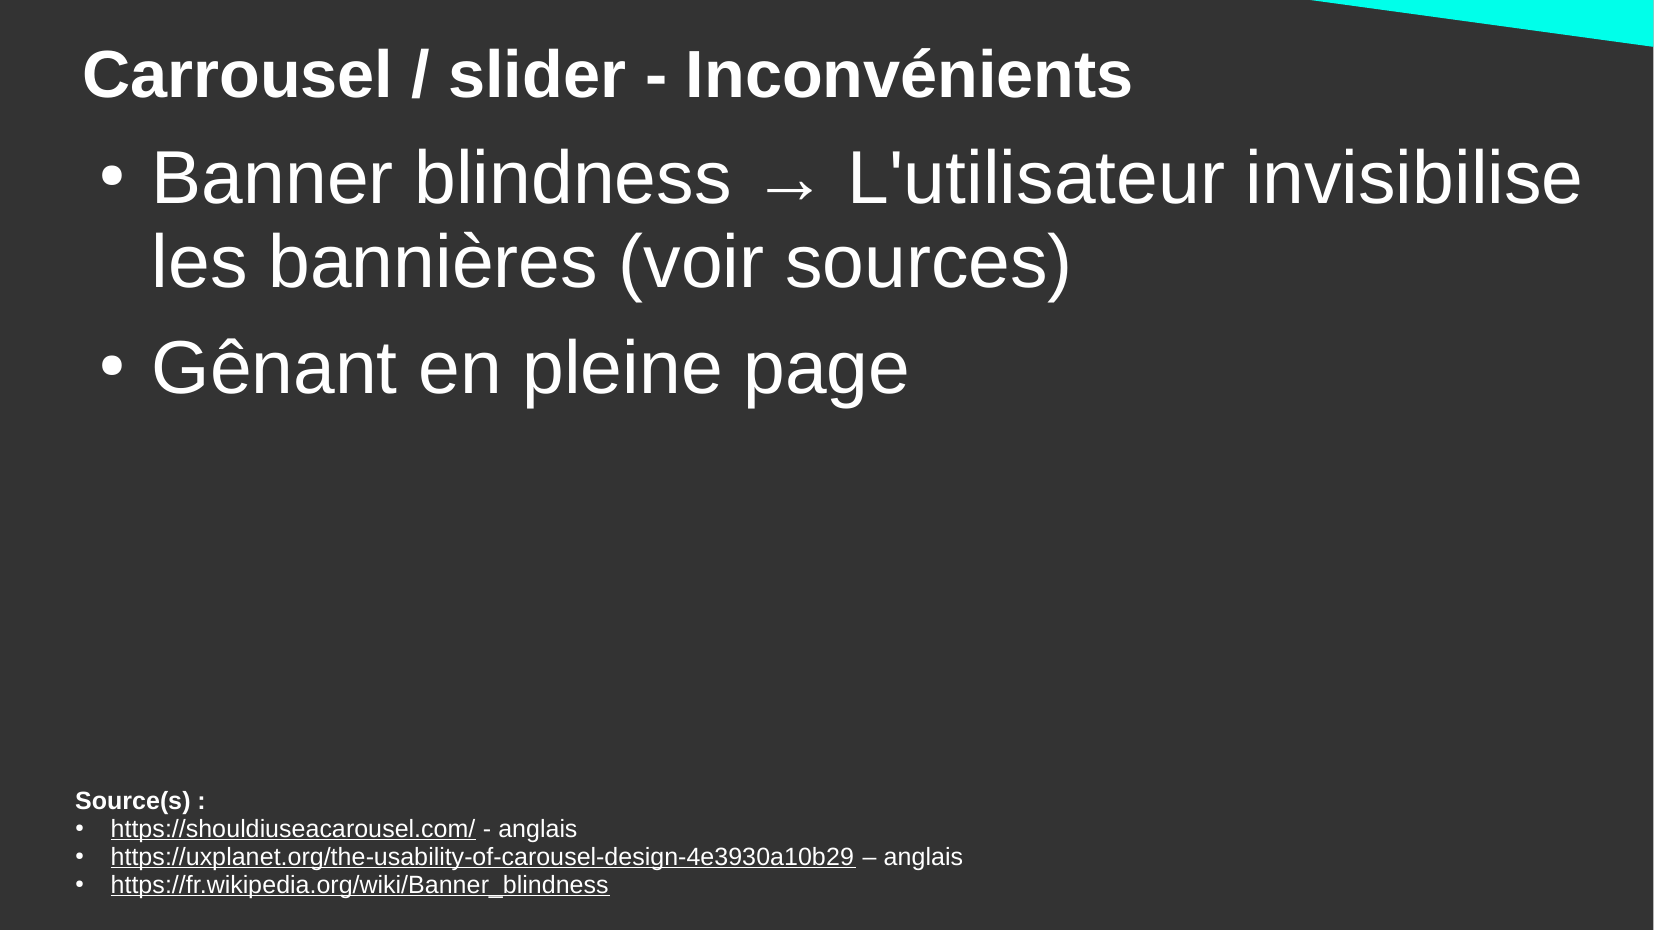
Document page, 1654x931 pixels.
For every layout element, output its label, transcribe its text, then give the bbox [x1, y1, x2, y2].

text_box [1310, 0, 1654, 47]
text_box Source(s) : https://shouldiuseacarousel.com/ - anglais https://uxplanet.org/the-usability-of-carousel-design-4e3930a10b29 – anglais https://fr.wikipedia.org/wiki/Banner_blindness [60, 779, 1546, 931]
list Banner blindness → L'utilisateur invisibilise les bannières (voir sources) Gênant en pleine page [80, 135, 1620, 591]
title Carrousel / slider - Inconvénients [82, 37, 1571, 114]
